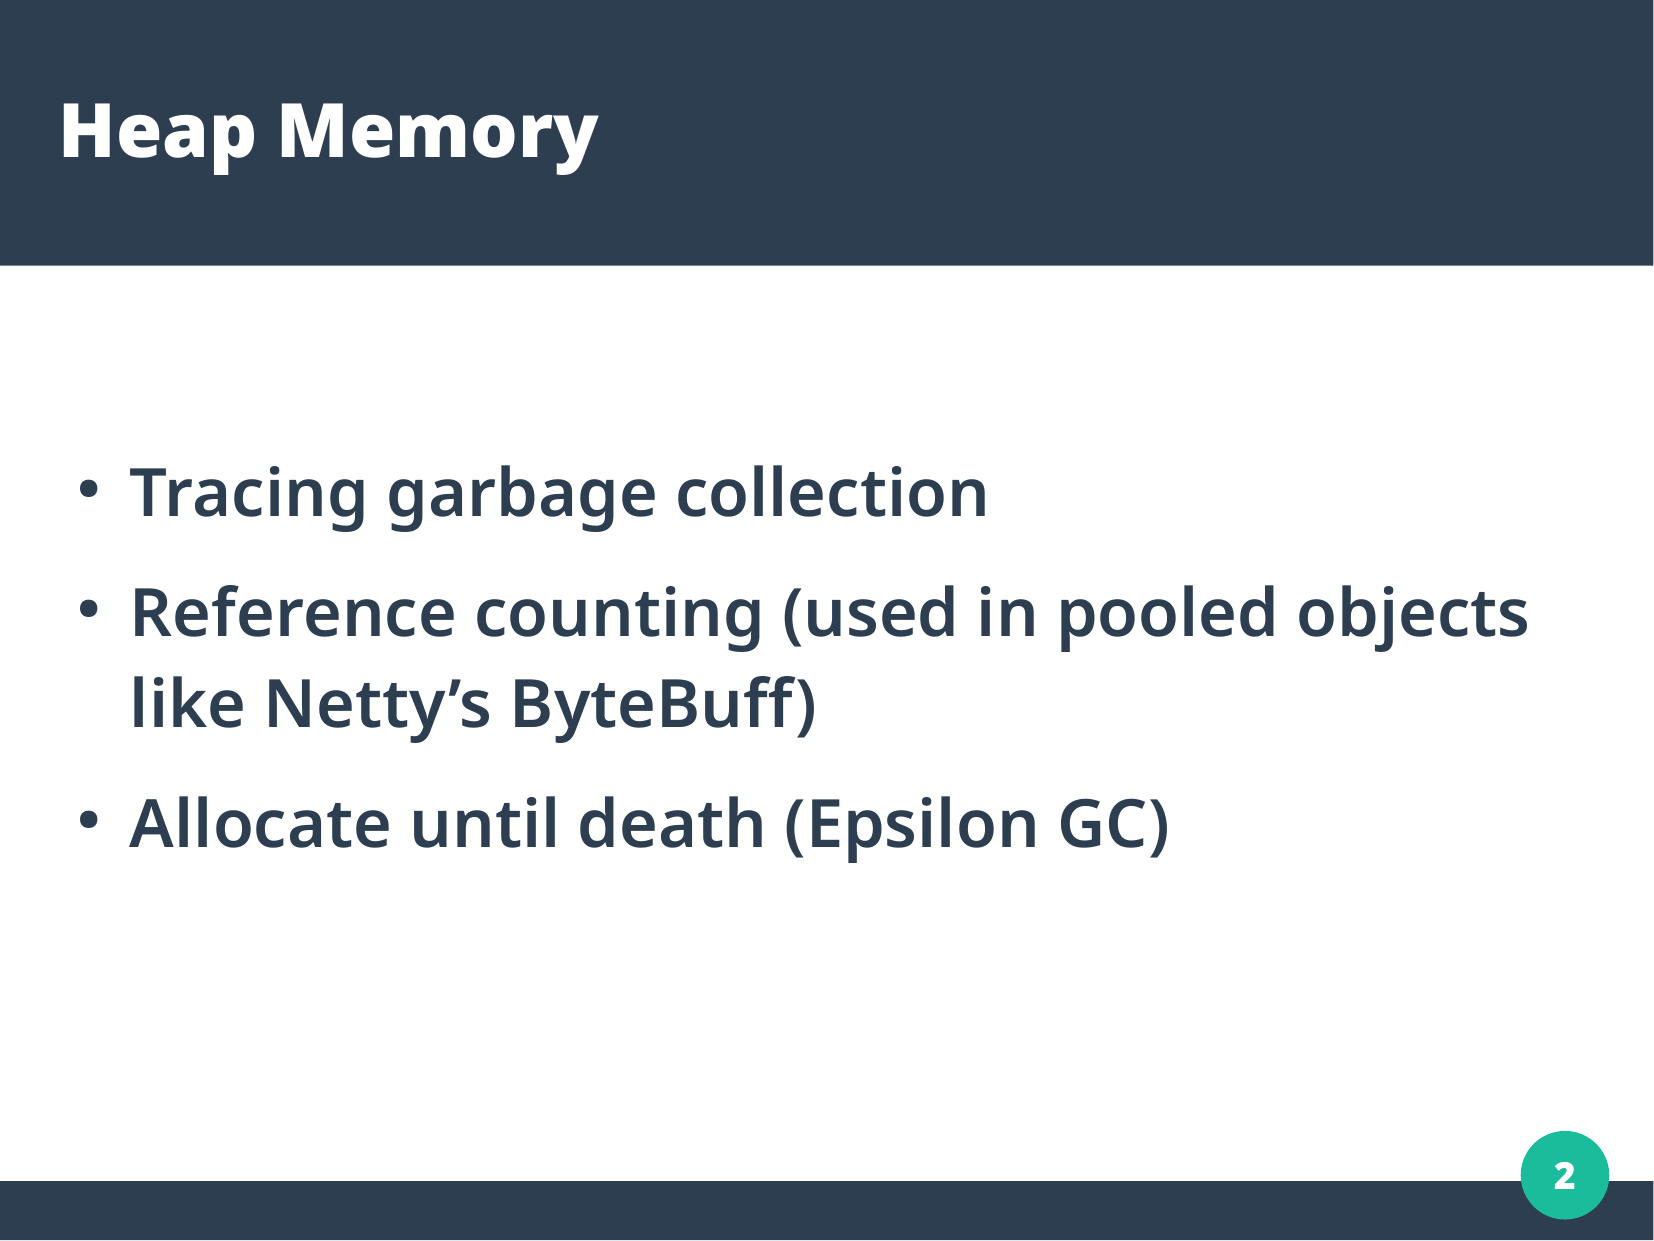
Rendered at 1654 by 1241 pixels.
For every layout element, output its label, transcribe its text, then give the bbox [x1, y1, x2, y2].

list Tracing garbage collection Reference counting (used in pooled objects like Netty’s ByteBuff) Allocate until death (Epsilon GC) [59, 324, 1595, 1152]
title Heap Memory [59, 49, 1595, 207]
